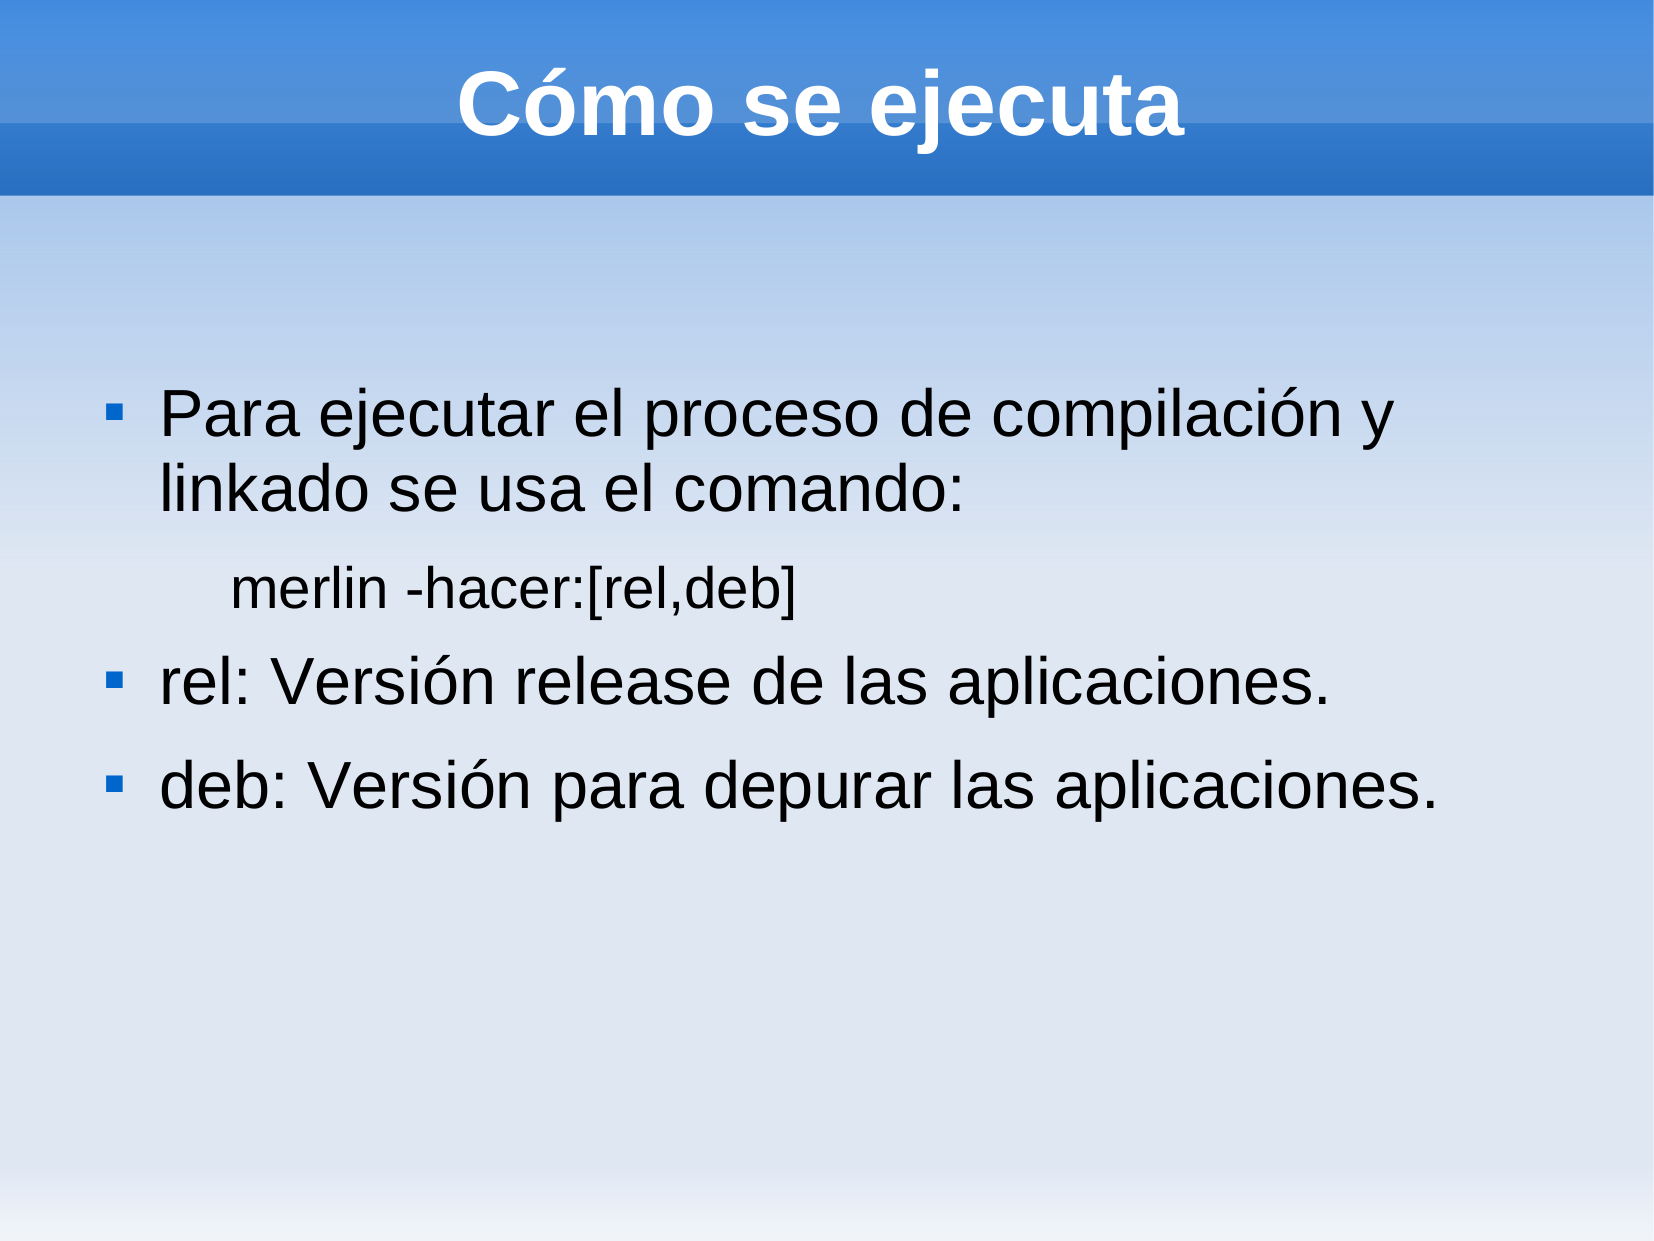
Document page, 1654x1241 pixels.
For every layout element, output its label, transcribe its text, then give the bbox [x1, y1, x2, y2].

list Para ejecutar el proceso de compilación y linkado se usa el comando: merlin -hacer:[rel,deb] rel: Versión release de las aplicaciones. deb: Versión para depurar las aplicaciones. [88, 376, 1577, 825]
title Cómo se ejecuta [76, 7, 1565, 200]
picture [0, 0, 1654, 1241]
